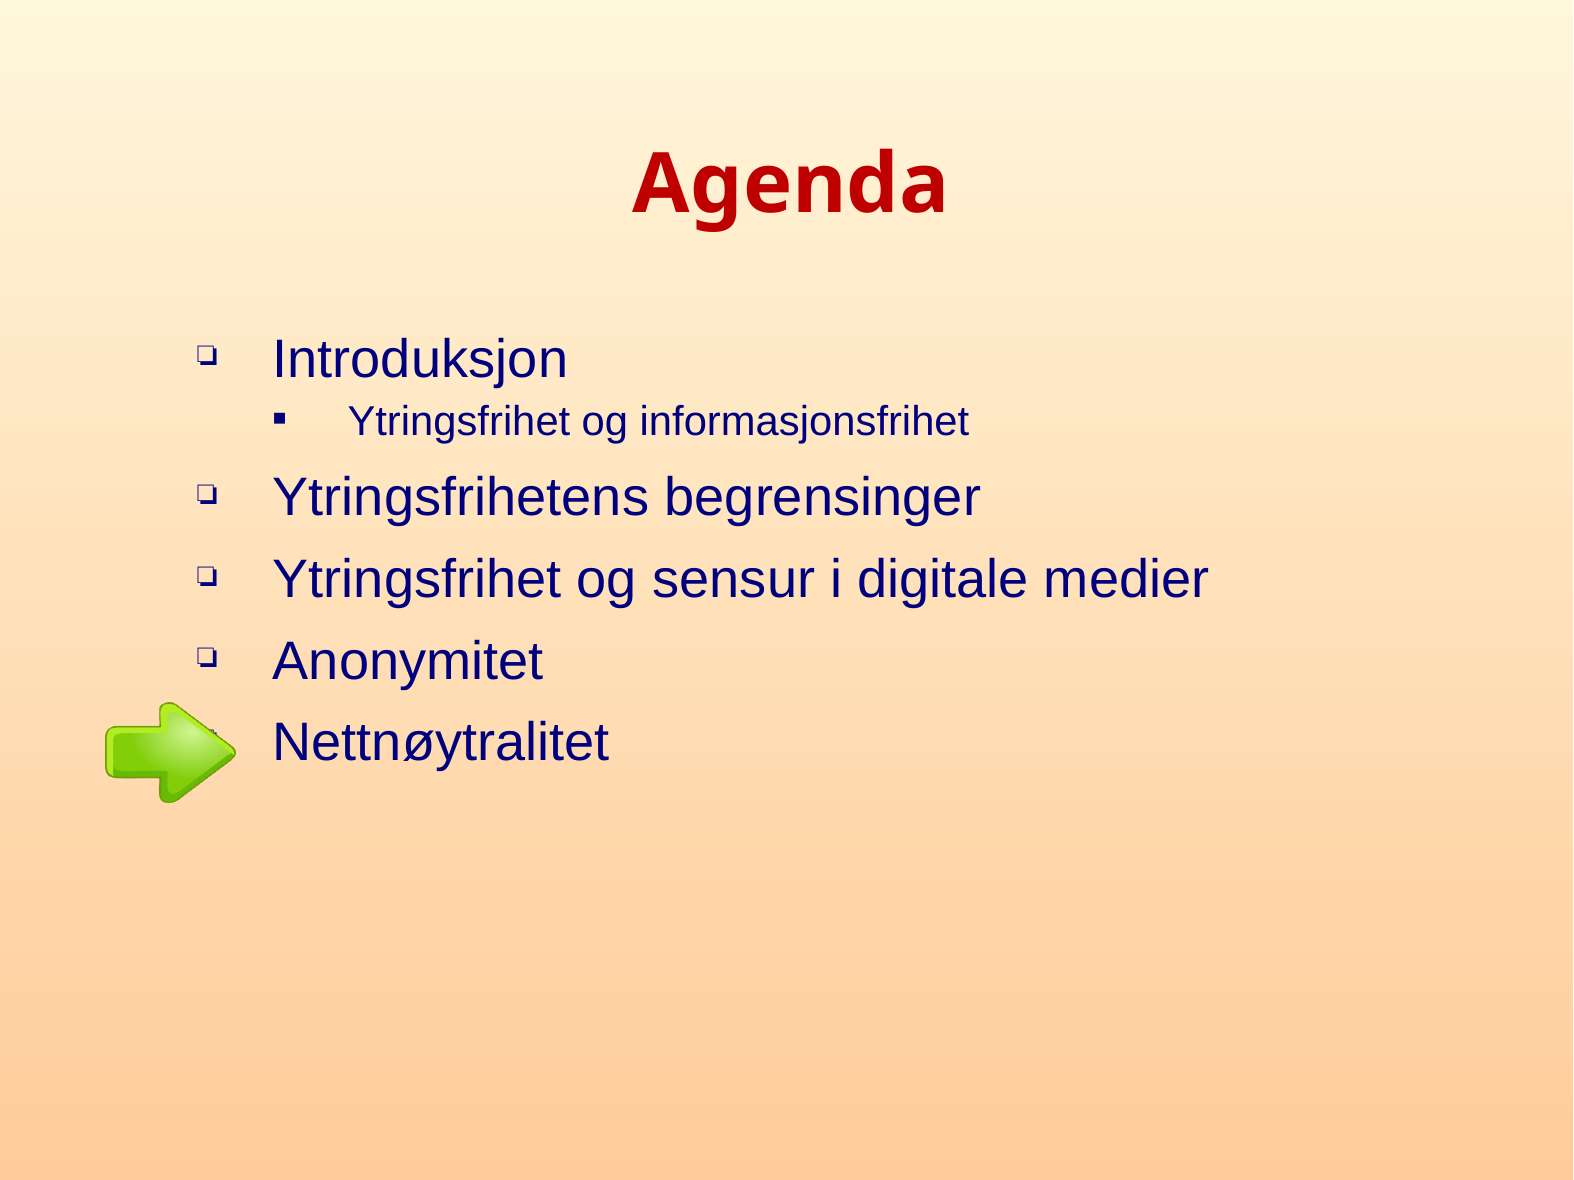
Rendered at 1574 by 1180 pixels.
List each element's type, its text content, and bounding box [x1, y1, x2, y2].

title Agenda [39, 54, 1543, 309]
list Introduksjon Ytringsfrihet og informasjonsfrihet Ytringsfrihetens begrensinger Ytringsfrihet og sensur i digitale medier Anonymitet Nettnøytralitet [197, 334, 1574, 1169]
picture [105, 702, 236, 803]
